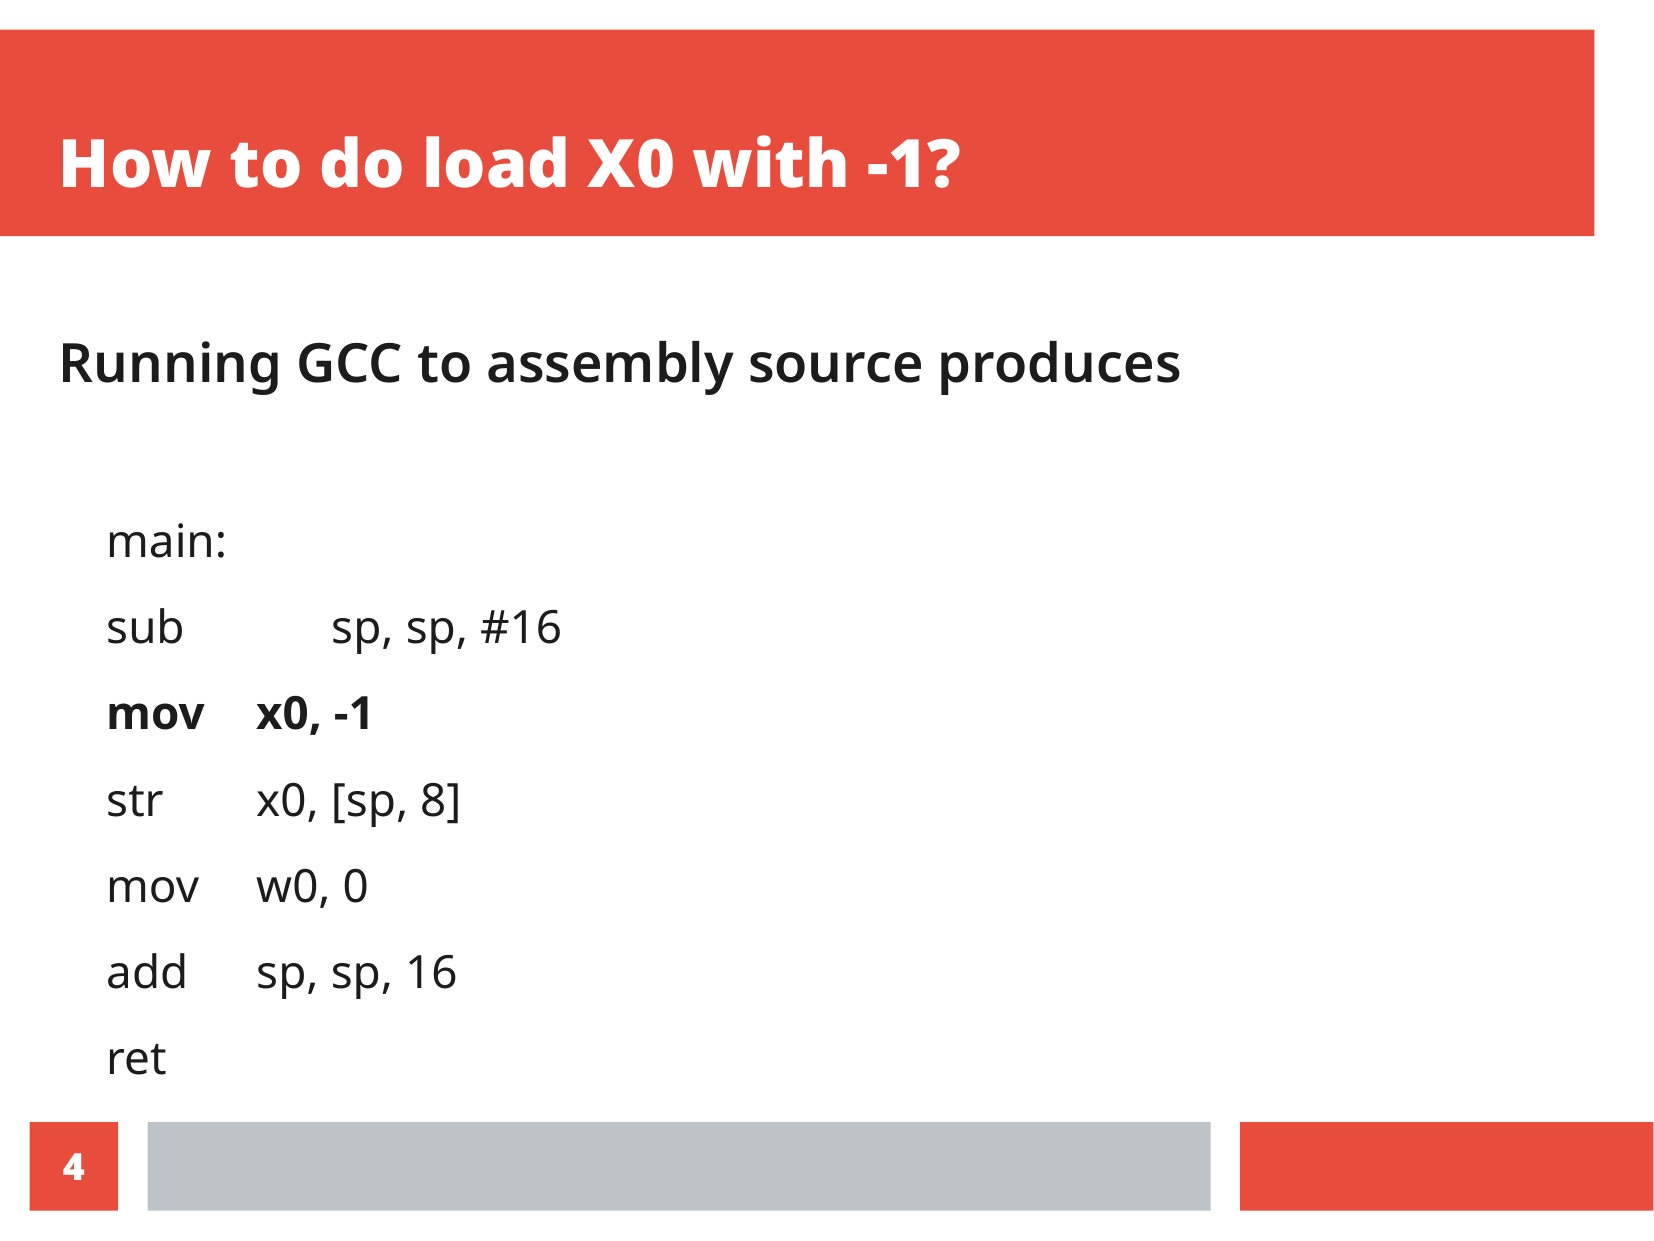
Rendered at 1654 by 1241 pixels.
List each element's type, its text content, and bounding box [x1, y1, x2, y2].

list Running GCC to assembly source produces main: sub sp, sp, #16 mov x0, -1 str x0, [sp, 8] mov w0, 0 add sp, sp, 16 ret [59, 324, 1565, 1093]
title How to do load X0 with -1? [59, 59, 1595, 207]
